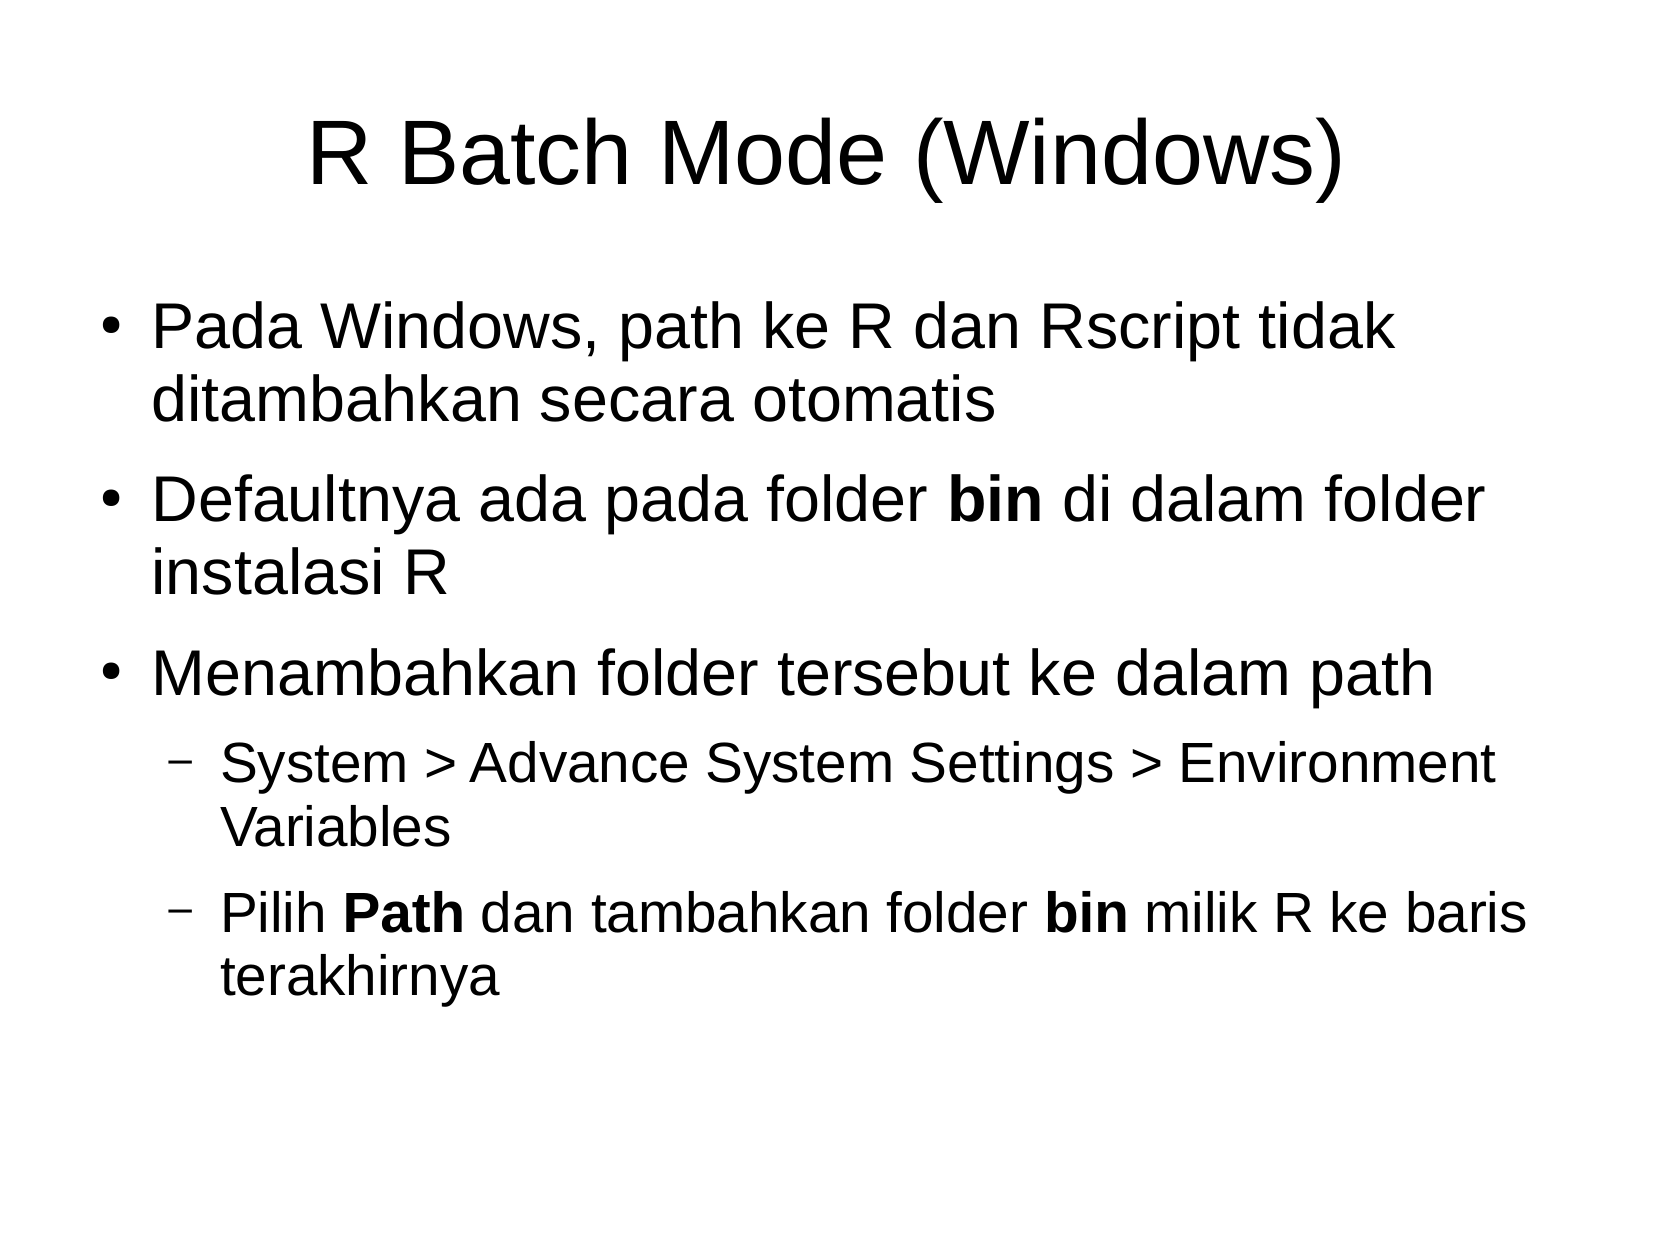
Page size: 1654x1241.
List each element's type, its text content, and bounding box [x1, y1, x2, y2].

list Pada Windows, path ke R dan Rscript tidak ditambahkan secara otomatis Defaultnya ada pada folder bin di dalam folder instalasi R Menambahkan folder tersebut ke dalam path System > Advance System Settings > Environment Variables Pilih Path dan tambahkan folder bin milik R ke baris terakhirnya [82, 290, 1571, 1010]
title R Batch Mode (Windows) [82, 49, 1571, 257]
